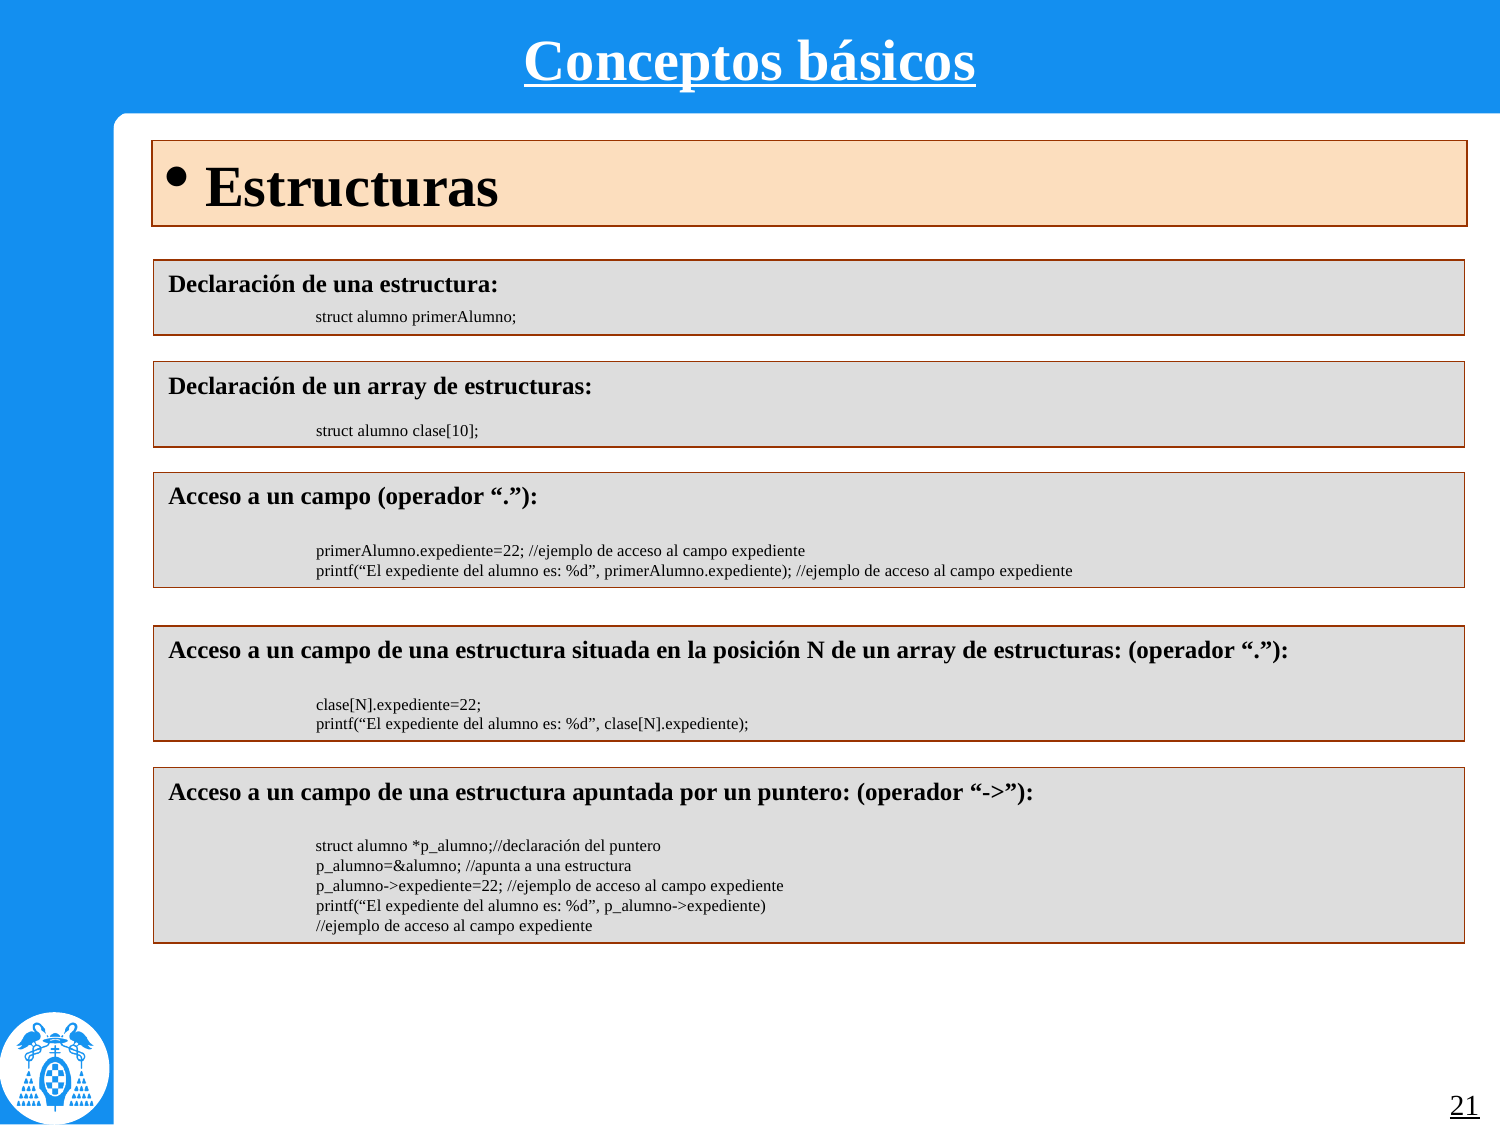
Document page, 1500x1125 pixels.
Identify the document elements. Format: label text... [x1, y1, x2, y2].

text_box Declaración de un array de estructuras: struct alumno clase[10]; [153, 361, 1465, 448]
text_box Acceso a un campo (operador “.”): primerAlumno.expediente=22; //ejemplo de acceso al campo expediente printf(“El expediente del alumno es: %d”, primerAlumno.expediente); //ejemplo de acceso al campo expediente [153, 472, 1465, 588]
text_box 30 [1047, 1078, 1495, 1125]
text_box Estructuras [152, 140, 1467, 227]
text_box Acceso a un campo de una estructura situada en la posición N de un array de estructuras: (operador “.”): clase[N].expediente=22; printf(“El expediente del alumno es: %d”, clase[N].expediente); [153, 625, 1465, 742]
text_box Acceso a un campo de una estructura apuntada por un puntero: (operador “->”): struct alumno *p_alumno;//declaración del puntero p_alumno=&alumno; //apunta a una estructura p_alumno->expediente=22; //ejemplo de acceso al campo expediente printf(“El expediente del alumno es: %d”, p_alumno->expediente) //ejemplo de acceso al campo expediente [153, 767, 1465, 943]
text_box Declaración de una estructura: struct alumno primerAlumno; [153, 259, 1465, 336]
text_box Conceptos básicos [215, 14, 1285, 101]
picture [15, 1017, 98, 1112]
